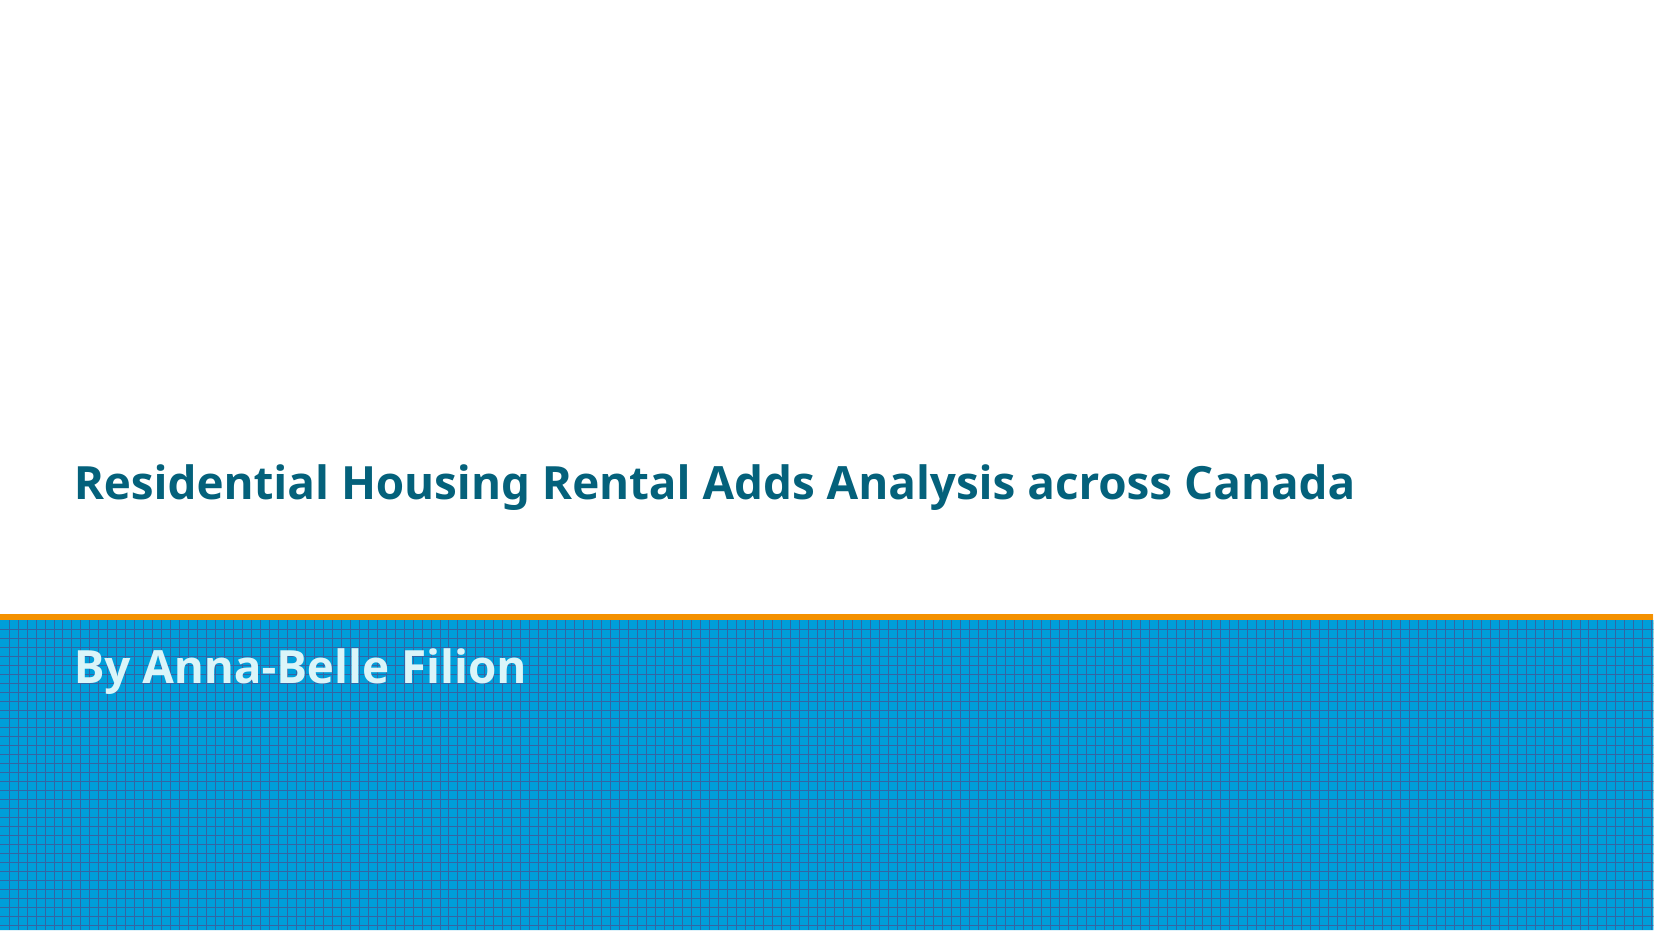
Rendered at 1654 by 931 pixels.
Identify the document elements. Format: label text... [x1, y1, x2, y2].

title Residential Housing Rental Adds Analysis across Canada [73, 44, 1551, 576]
subtitle By Anna-Belle Filion [73, 634, 1551, 827]
